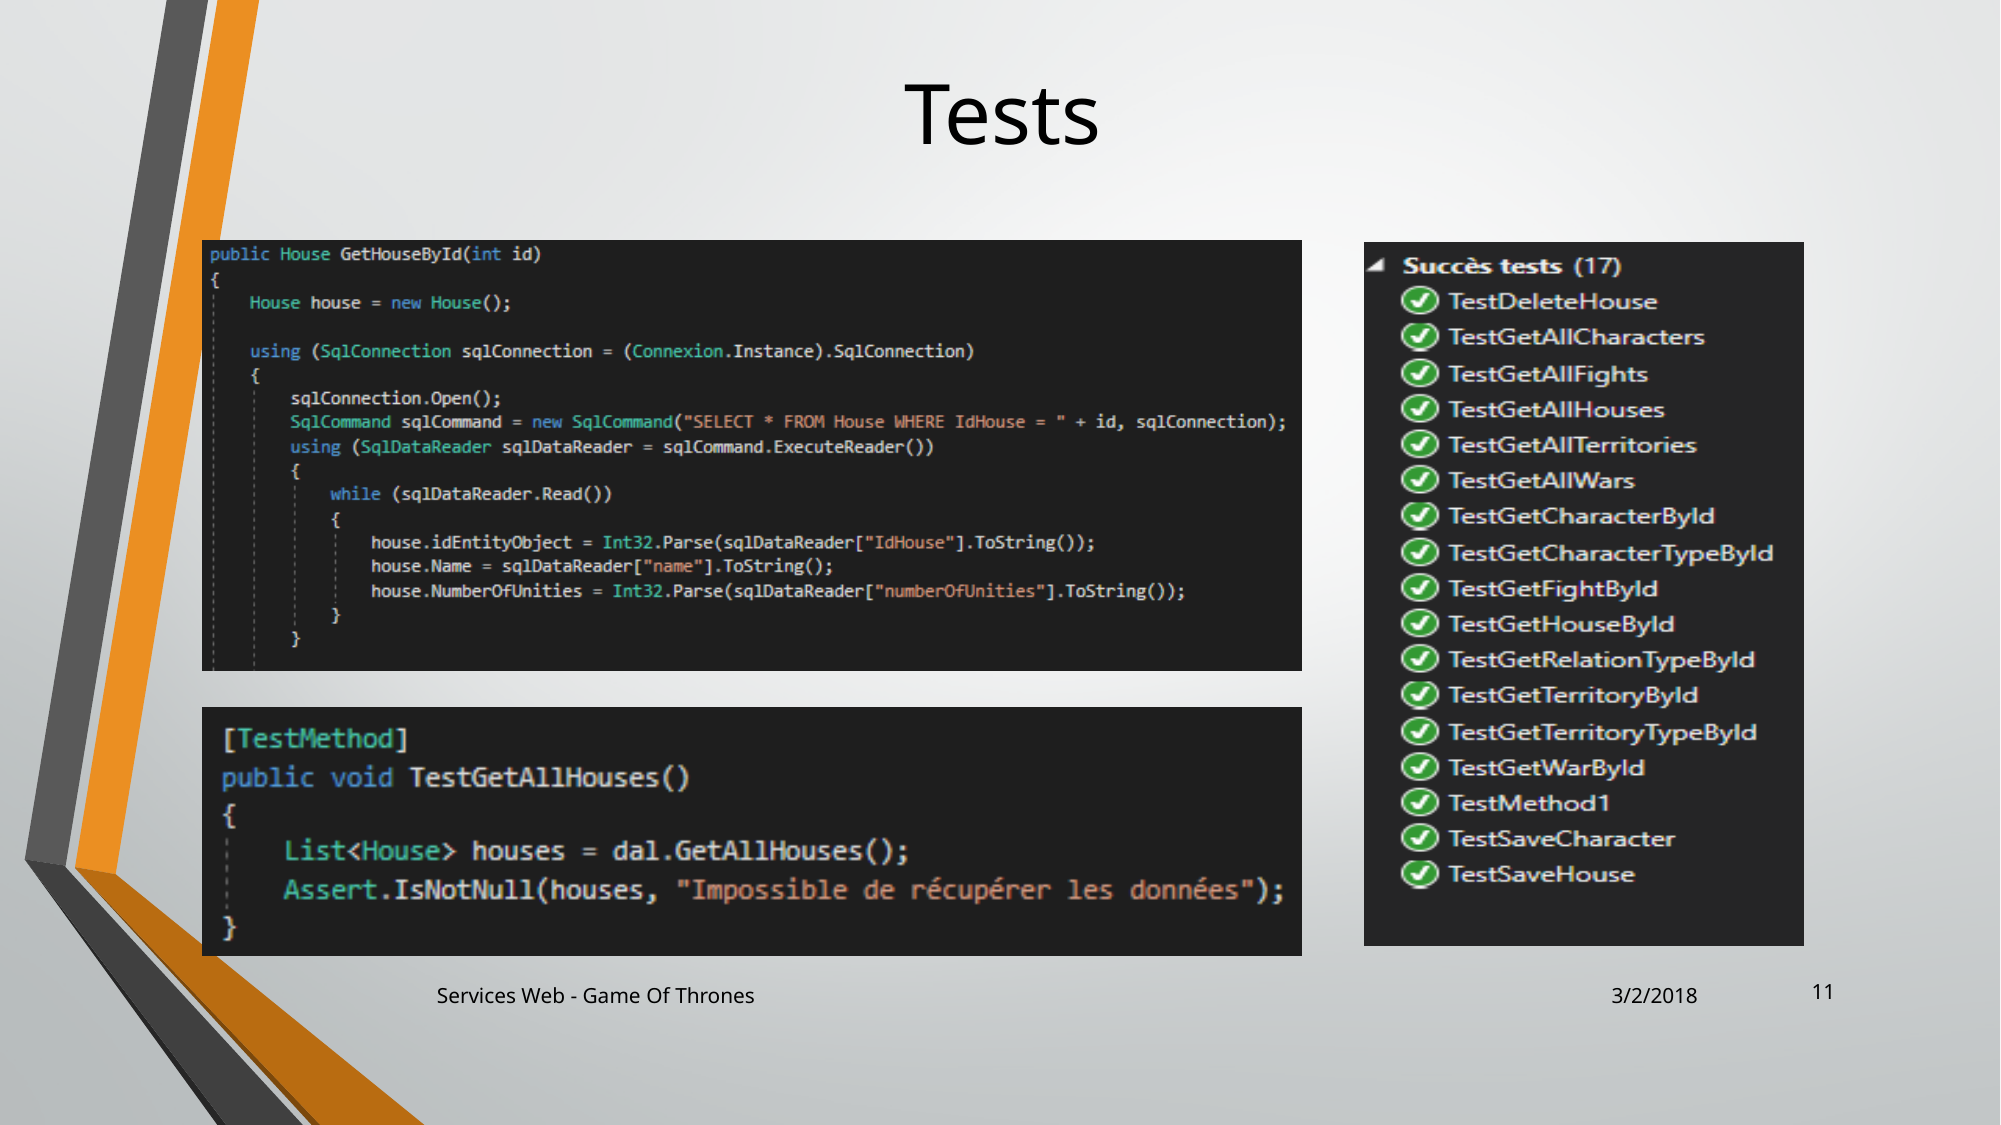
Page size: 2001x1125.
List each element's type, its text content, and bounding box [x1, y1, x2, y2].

picture [1364, 242, 1804, 946]
text_box ‹#› [1796, 962, 1887, 1023]
title Tests [420, 16, 1586, 207]
picture [202, 240, 1302, 671]
text_box Services Web - Game Of Thrones [421, 965, 1585, 1025]
picture [202, 707, 1302, 956]
text_box 3/2/2018 [1596, 965, 1785, 1025]
